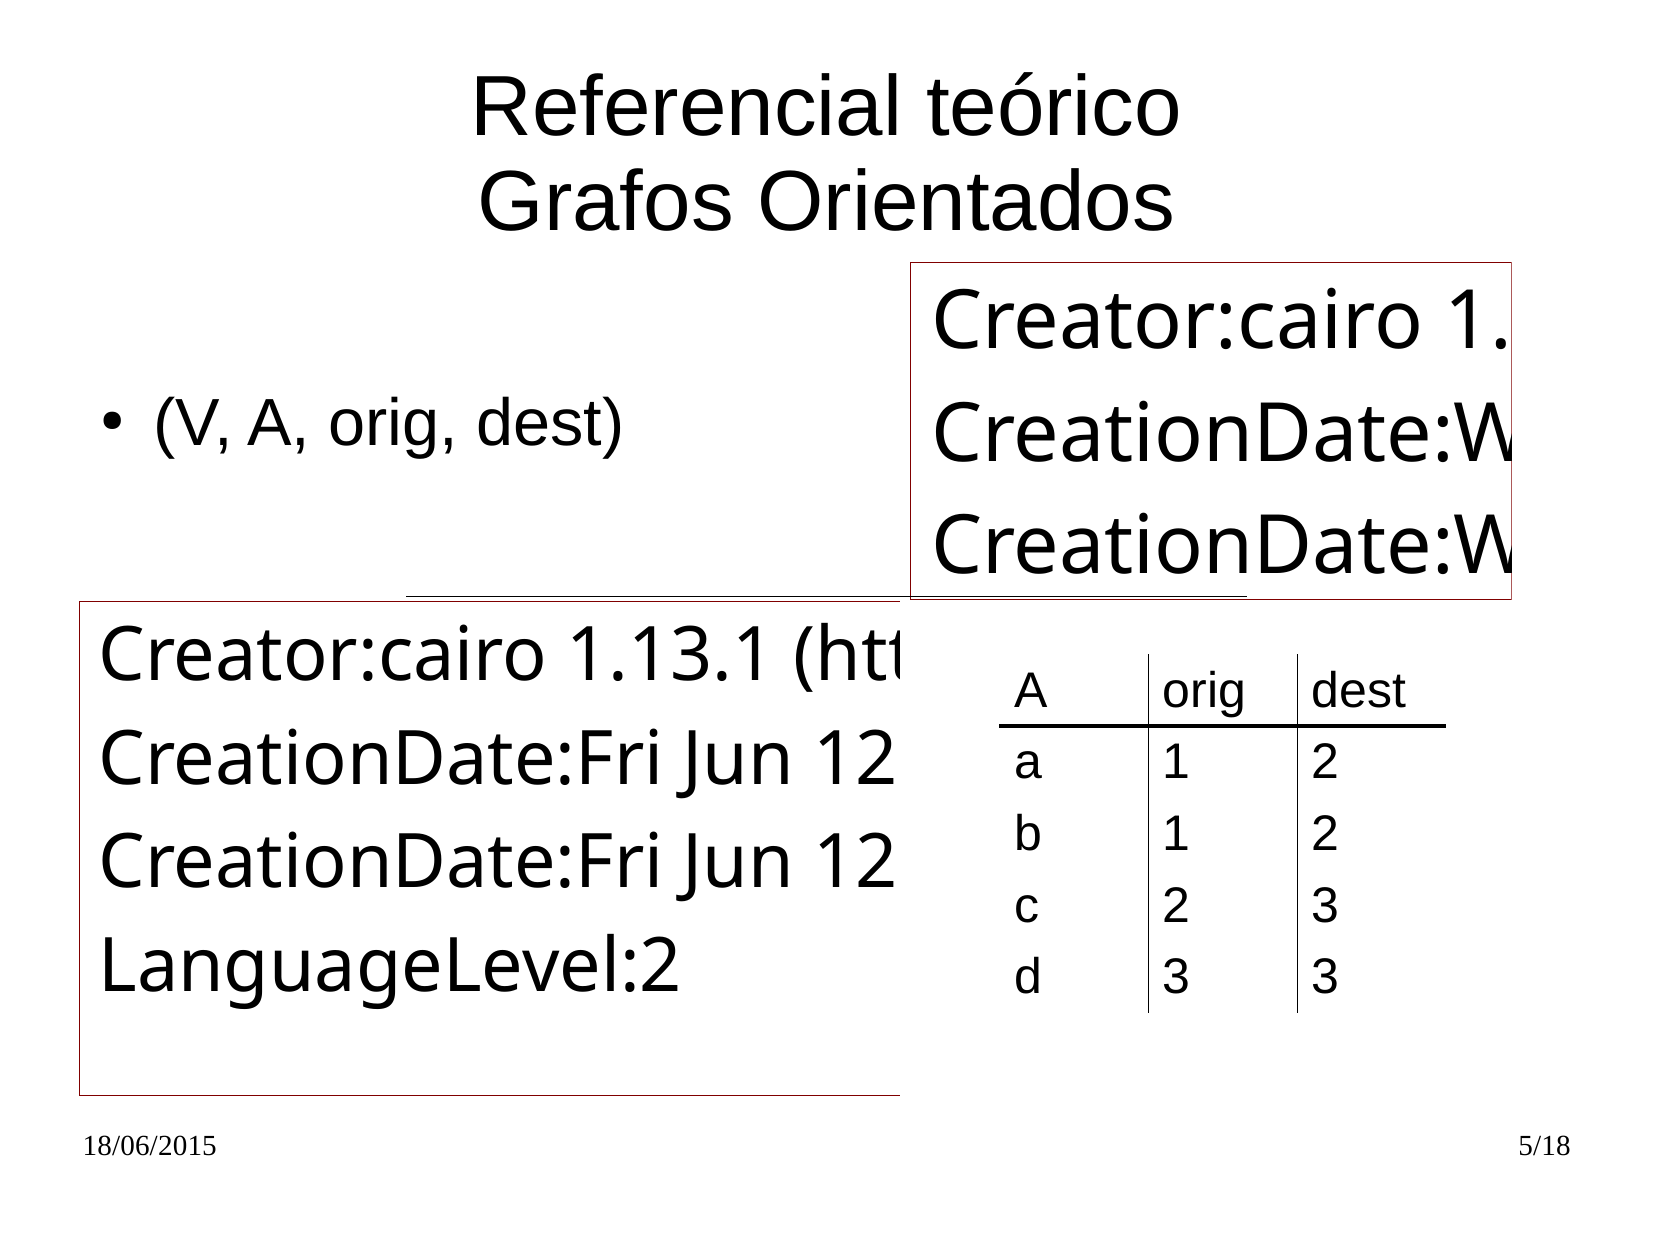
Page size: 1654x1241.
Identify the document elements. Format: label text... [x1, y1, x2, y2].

table_cell 2 [1298, 798, 1446, 869]
picture [74, 596, 901, 1096]
table_cell 3 [1298, 869, 1446, 941]
title Referencial teórico Grafos Orientados [82, 49, 1571, 257]
table_cell 1 [1149, 728, 1297, 798]
picture [905, 256, 1512, 600]
table_cell d [999, 941, 1148, 1013]
table_cell c [999, 869, 1148, 941]
table_cell 2 [1149, 869, 1297, 941]
table_header orig [1149, 654, 1297, 724]
table_header A [999, 654, 1148, 724]
table_cell a [999, 728, 1148, 798]
table_cell 1 [1149, 798, 1297, 869]
table_header dest [1298, 654, 1446, 724]
table_cell 2 [1298, 728, 1446, 798]
table_cell 3 [1149, 941, 1297, 1013]
table_cell b [999, 798, 1148, 869]
list (V, A, orig, dest) [82, 290, 809, 556]
table_cell 3 [1298, 941, 1446, 1013]
